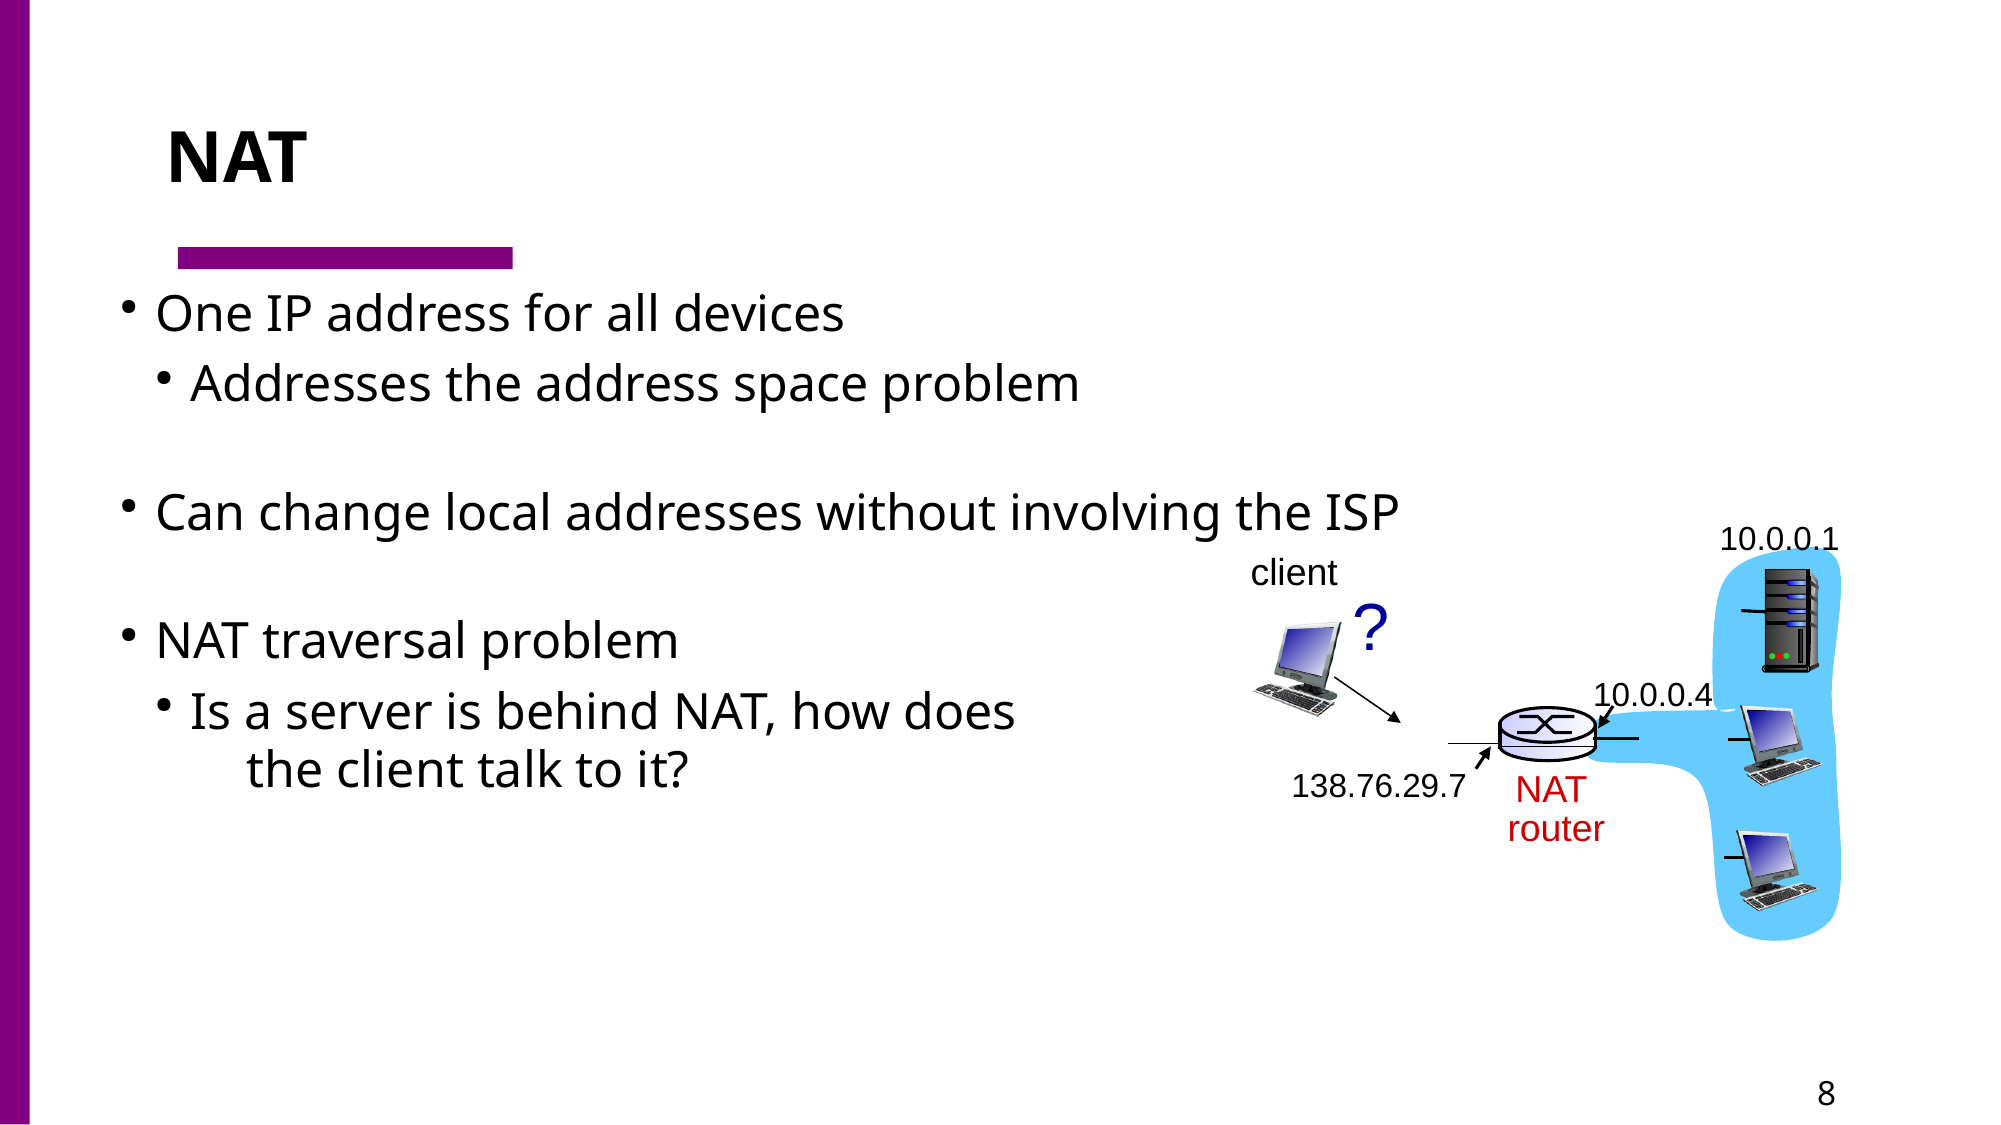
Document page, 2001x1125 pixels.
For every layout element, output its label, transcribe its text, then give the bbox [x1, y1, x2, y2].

text_box client [1235, 540, 1353, 601]
text_box NAT [151, 0, 1849, 212]
picture [1733, 826, 1839, 919]
text_box [1746, 709, 1799, 752]
text_box 10.0.0.1 [1704, 509, 1855, 565]
text_box One IP address for all devices Addresses the address space problem Can change local addresses without involving the ISP NAT traversal problem Is a server is behind NAT, how does the client talk to it? [105, 277, 1786, 822]
text_box [1742, 835, 1795, 878]
text_box [1279, 627, 1334, 677]
text_box ? [1337, 576, 1405, 672]
text_box [1499, 565, 1842, 941]
text_box NAT router [1492, 764, 1621, 857]
text_box 138.76.29.7 [1276, 756, 1483, 813]
picture [1737, 701, 1843, 793]
picture [1231, 617, 1344, 724]
text_box 10.0.0.4 [1578, 665, 1729, 721]
